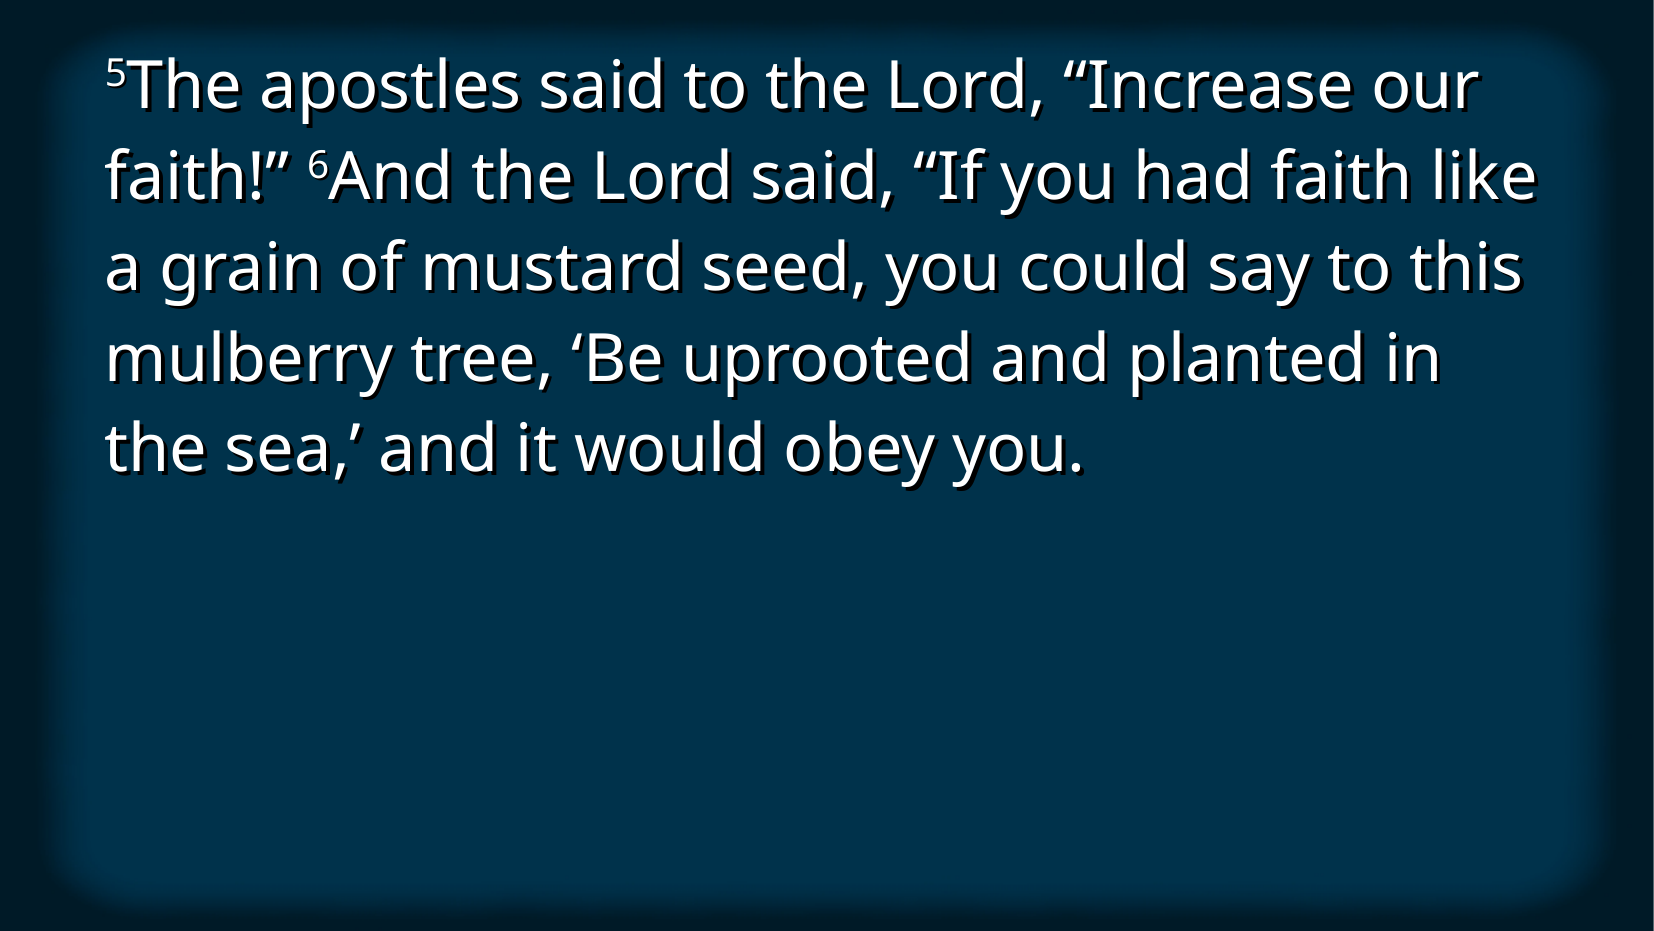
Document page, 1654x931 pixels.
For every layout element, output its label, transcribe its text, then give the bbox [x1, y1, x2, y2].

picture [0, 0, 1654, 931]
text_box 5The apostles said to the Lord, “Increase our faith!” 6And the Lord said, “If you had faith like a grain of mustard seed, you could say to this mulberry tree, ‘Be uprooted and planted in the sea,’ and it would obey you. [90, 30, 1561, 489]
